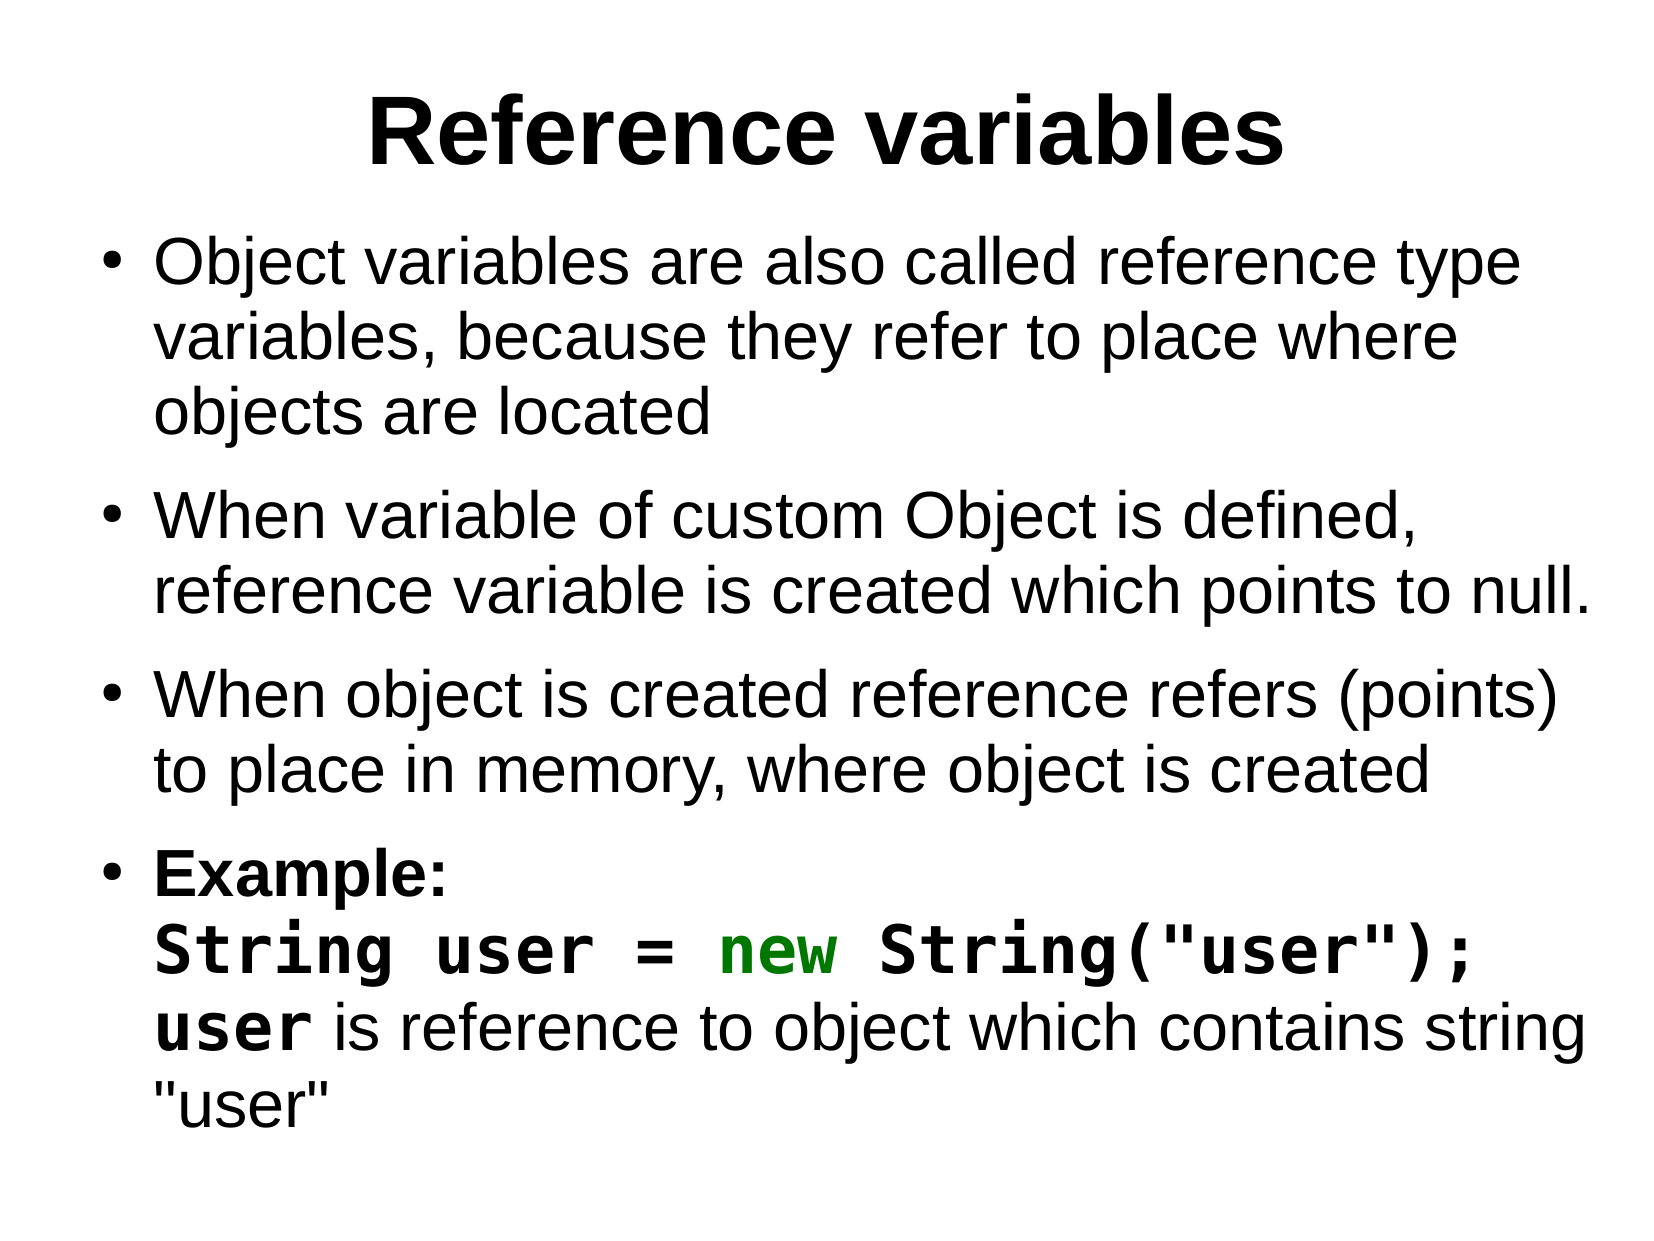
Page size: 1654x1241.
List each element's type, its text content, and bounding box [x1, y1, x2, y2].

list Object variables are also called reference type variables, because they refer to place where objects are located When variable of custom Object is defined, reference variable is created which points to null. When object is created reference refers (points) to place in memory, where object is created Example: String user = new String("user"); user is reference to object which contains string "user" [82, 224, 1607, 1217]
title Reference variables [82, 49, 1571, 213]
